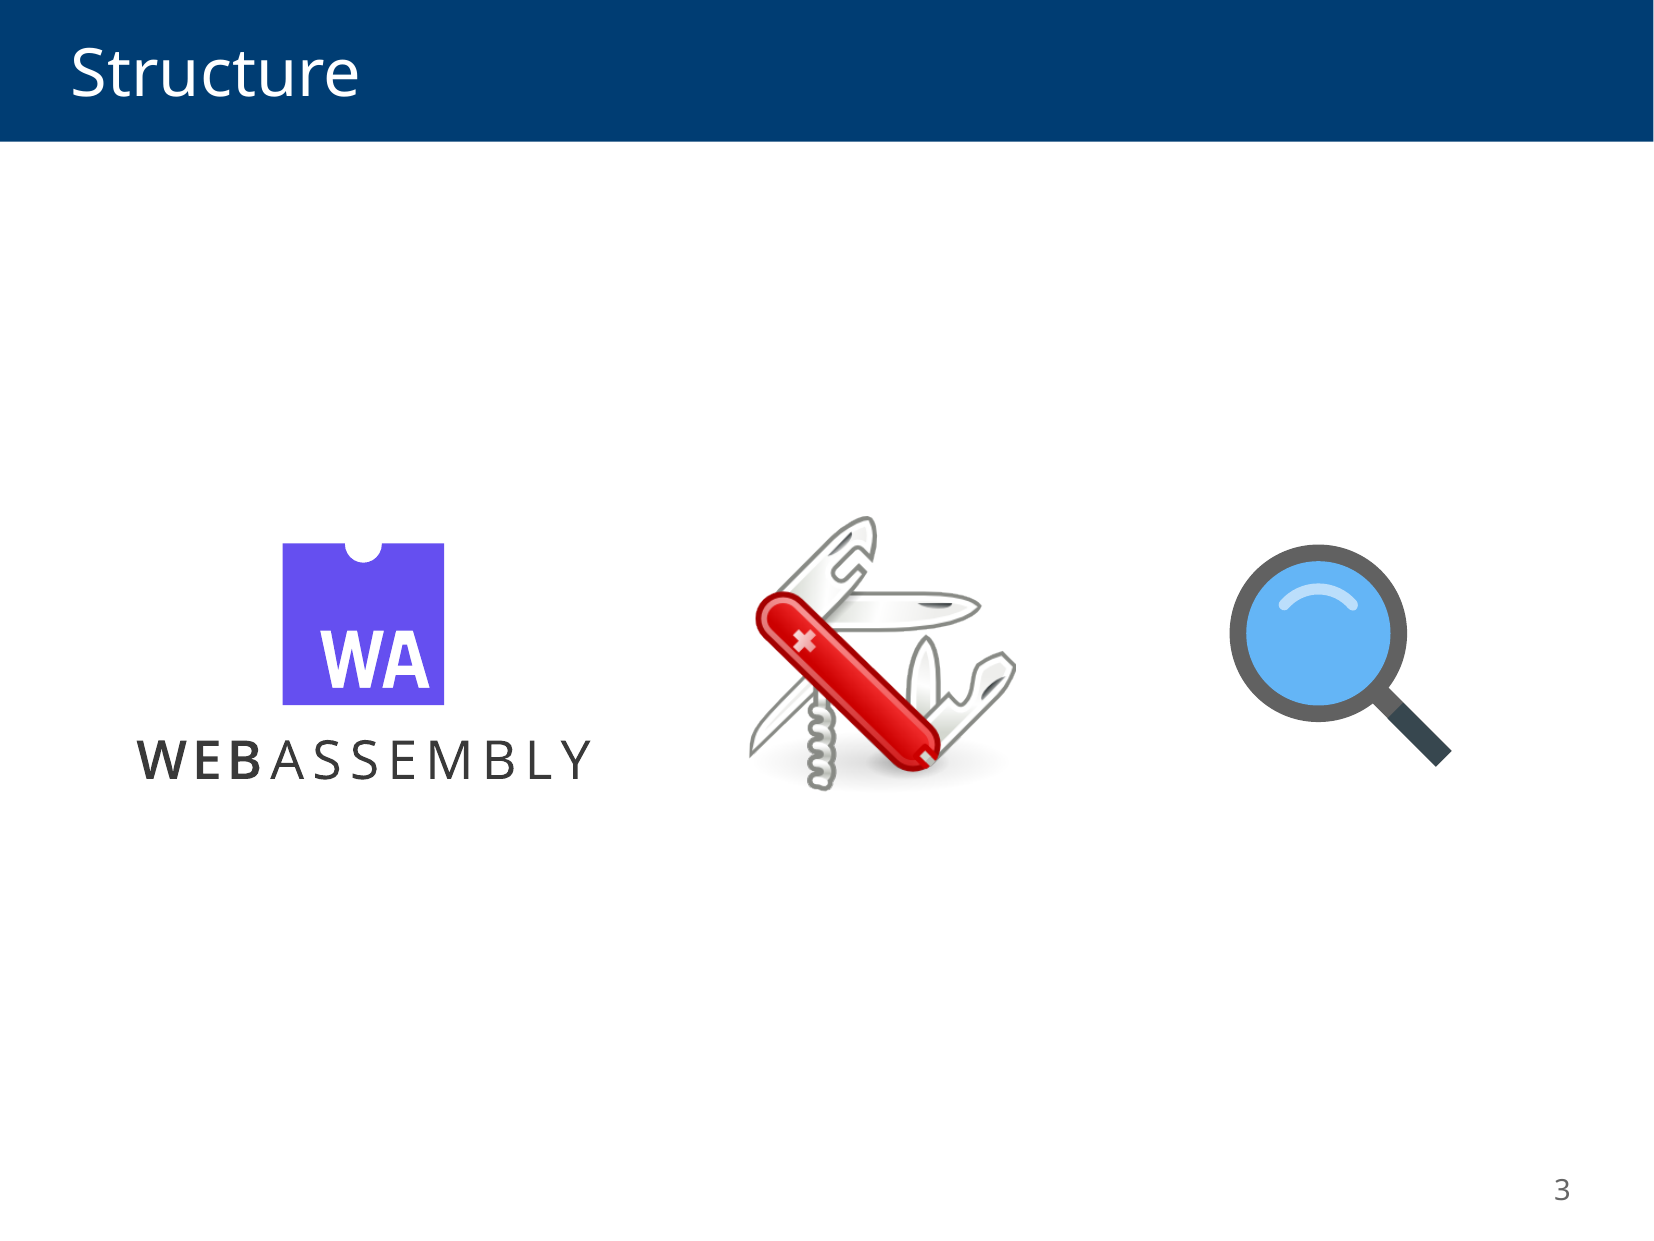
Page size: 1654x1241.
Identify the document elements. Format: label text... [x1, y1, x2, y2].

title Structure [0, 0, 1654, 142]
picture [1204, 519, 1477, 792]
picture [738, 516, 1016, 795]
picture [136, 543, 591, 780]
